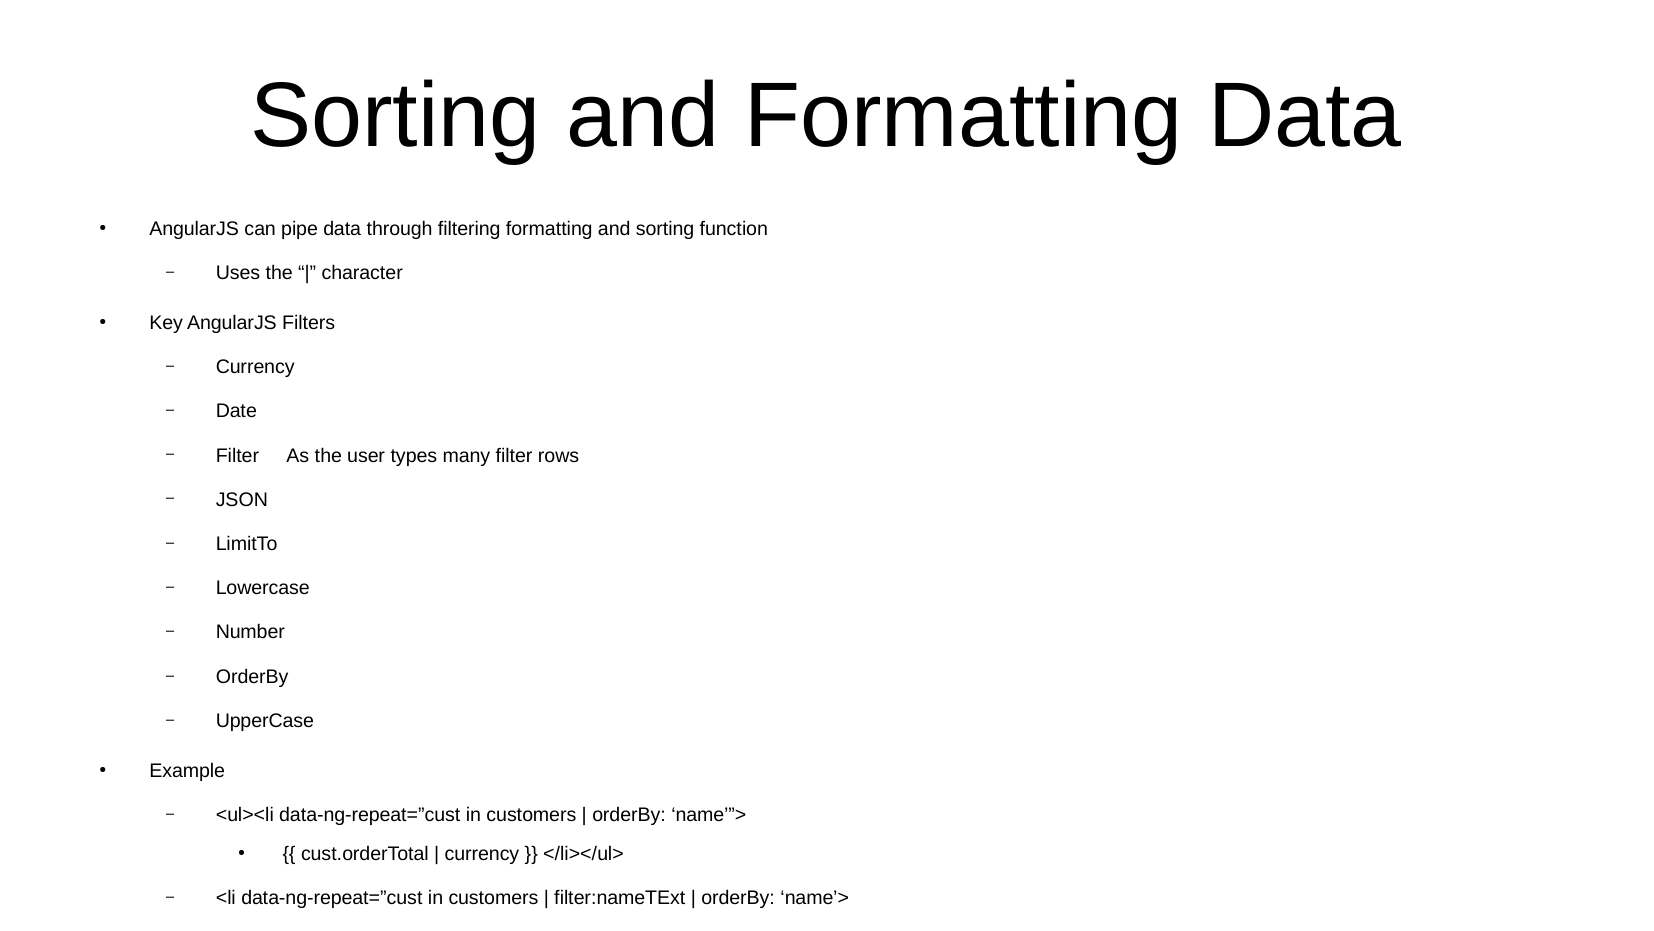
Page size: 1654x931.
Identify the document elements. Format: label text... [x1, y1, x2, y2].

list AngularJS can pipe data through filtering formatting and sorting function Uses the “|” character Key AngularJS Filters Currency Date Filter As the user types many filter rows JSON LimitTo Lowercase Number OrderBy UpperCase Example <ul><li data-ng-repeat=”cust in customers | orderBy: ‘name’”> {{ cust.orderTotal | currency }} </li></ul> <li data-ng-repeat=”cust in customers | filter:nameTExt | orderBy: ‘name’> [82, 217, 1576, 916]
title Sorting and Formatting Data [82, 37, 1571, 193]
